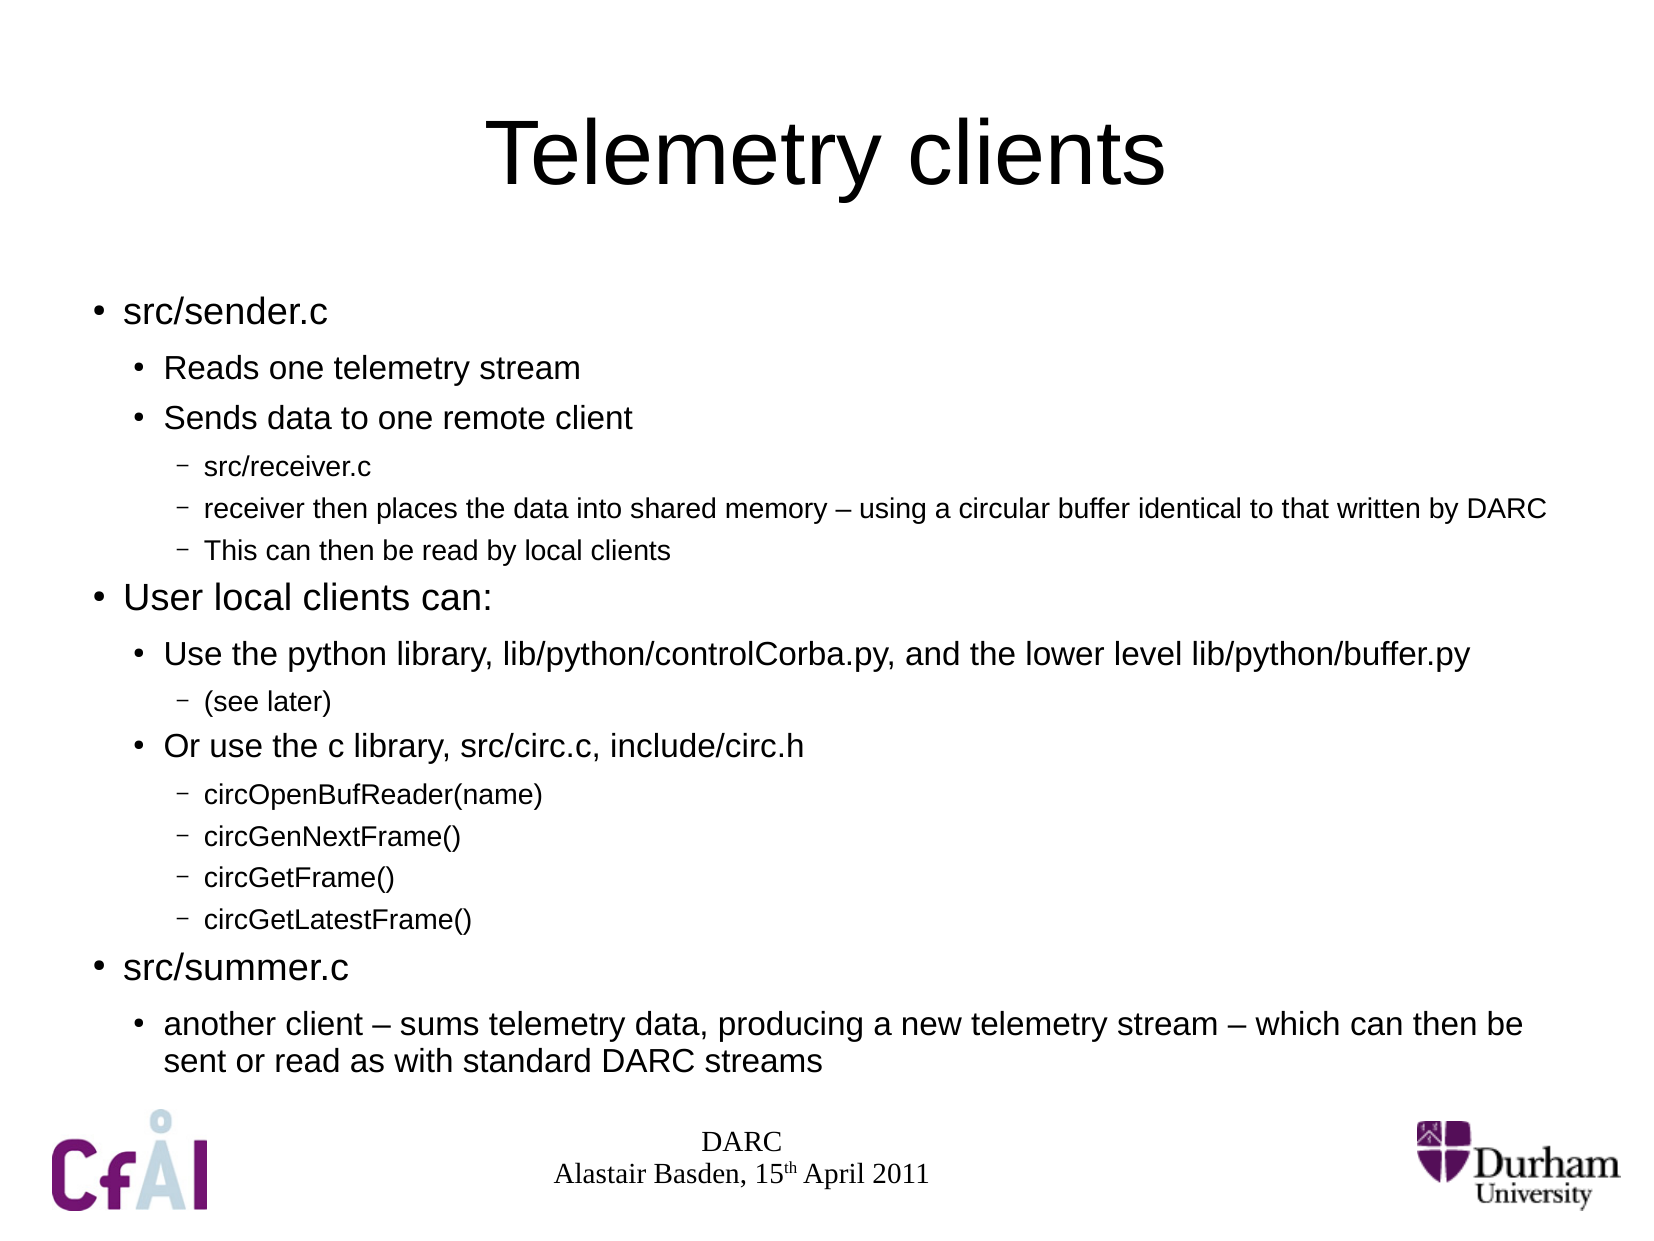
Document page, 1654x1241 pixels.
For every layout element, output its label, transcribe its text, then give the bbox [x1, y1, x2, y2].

list src/sender.c Reads one telemetry stream Sends data to one remote client src/receiver.c receiver then places the data into shared memory – using a circular buffer identical to that written by DARC This can then be read by local clients User local clients can: Use the python library, lib/python/controlCorba.py, and the lower level lib/python/buffer.py (see later) Or use the c library, src/circ.c, include/circ.h circOpenBufReader(name) circGenNextFrame() circGetFrame() circGetLatestFrame() src/summer.c another client – sums telemetry data, producing a new telemetry stream – which can then be sent or read as with standard DARC streams [82, 290, 1571, 1109]
title Telemetry clients [82, 56, 1571, 250]
picture [1417, 1121, 1621, 1211]
picture [52, 1109, 207, 1211]
